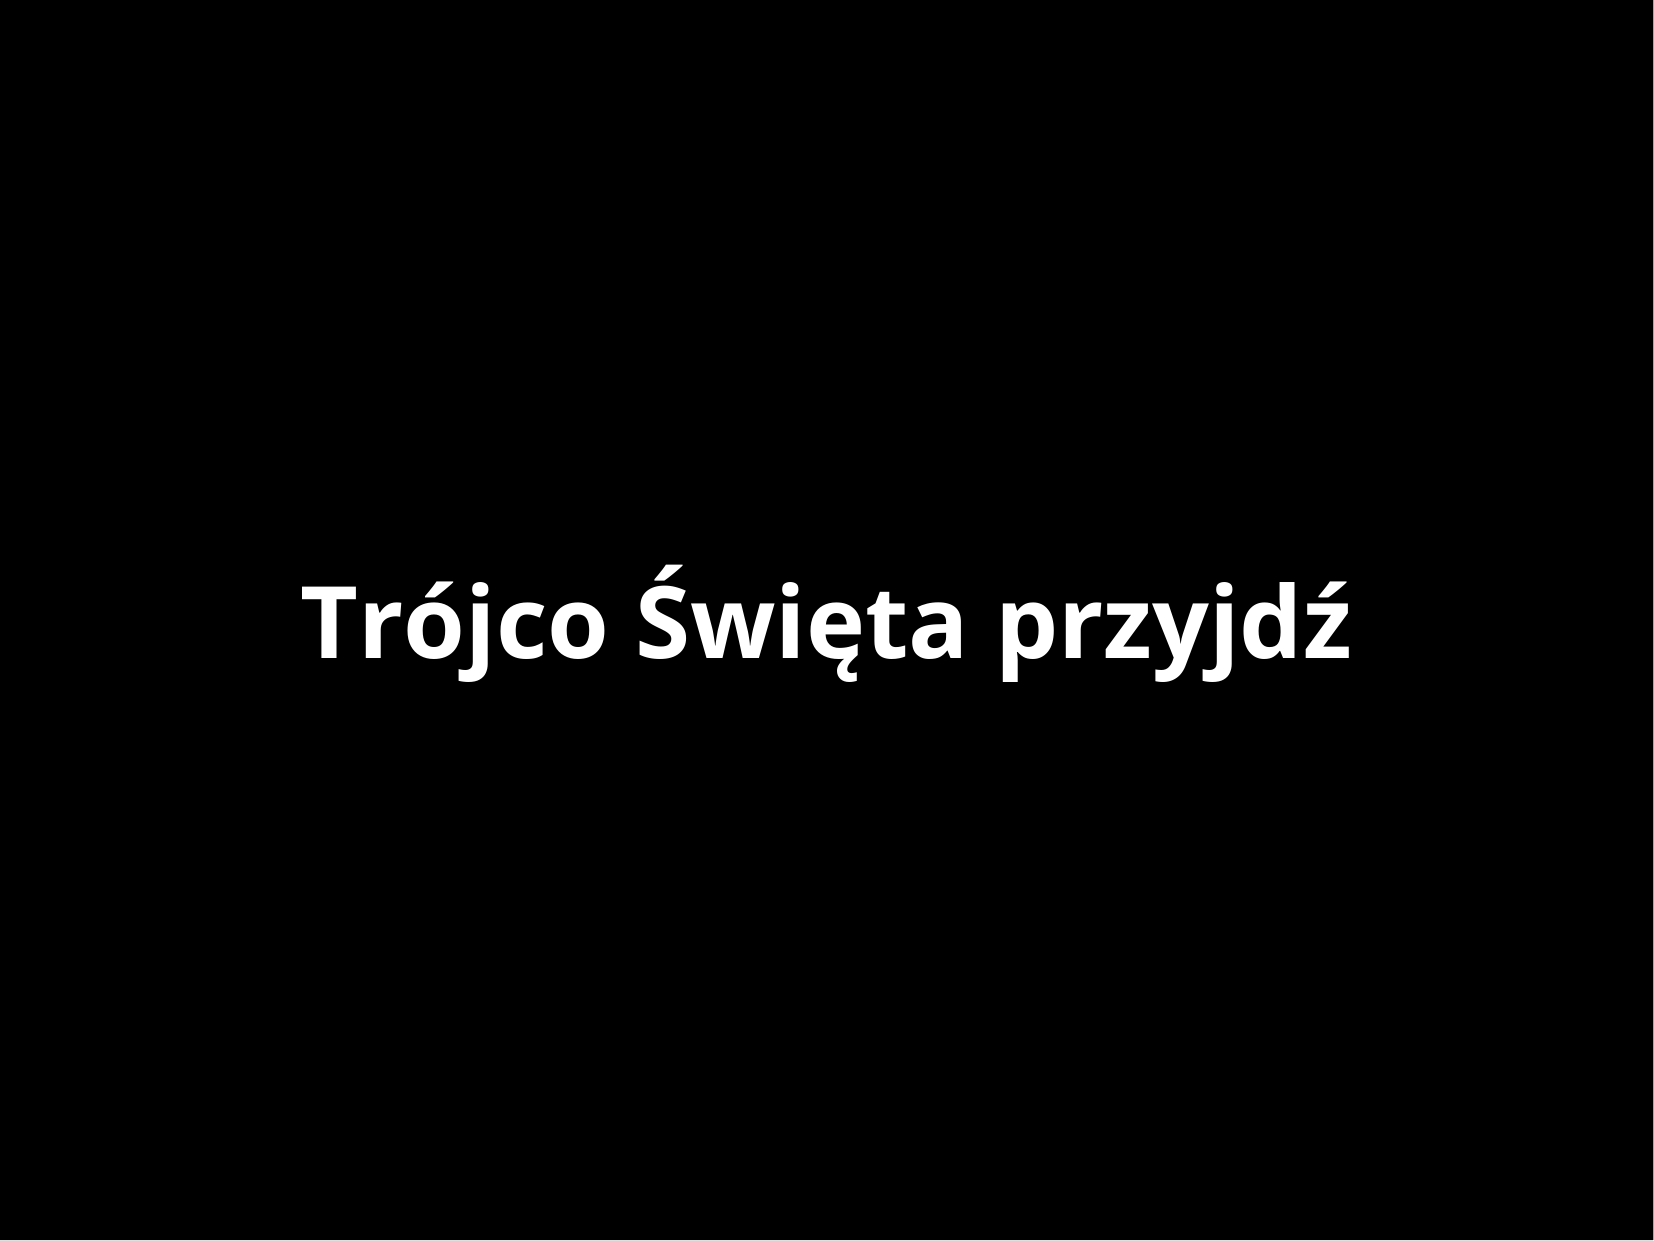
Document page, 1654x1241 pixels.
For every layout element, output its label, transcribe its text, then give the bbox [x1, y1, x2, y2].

title Trójco Święta przyjdź [0, 0, 1654, 1241]
